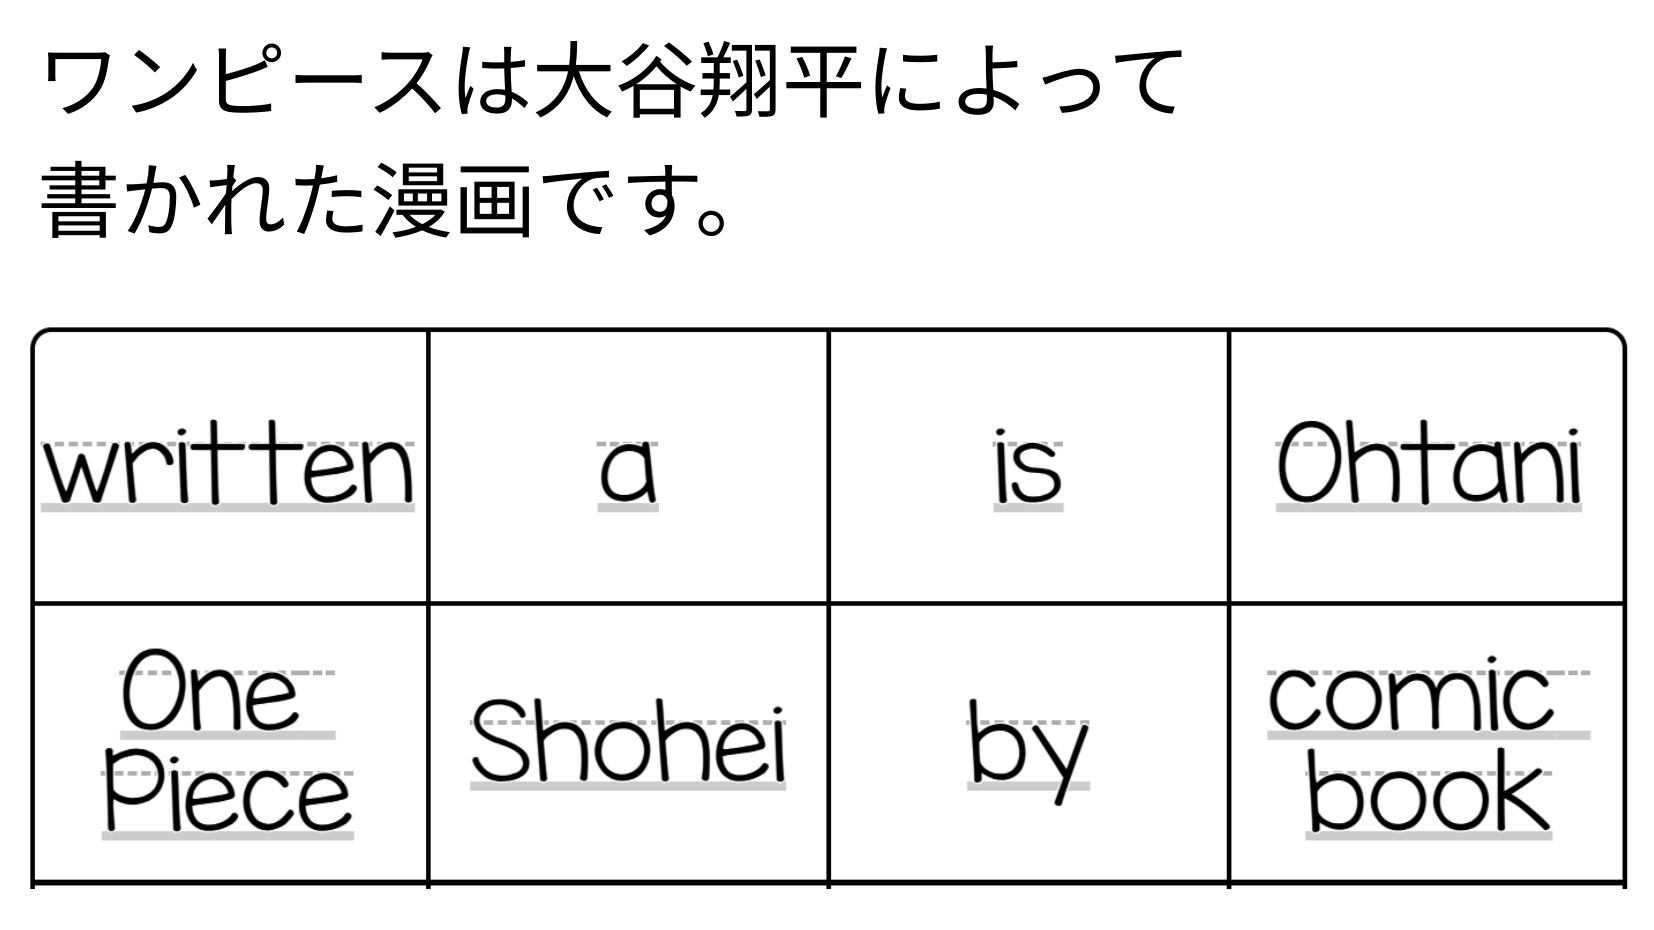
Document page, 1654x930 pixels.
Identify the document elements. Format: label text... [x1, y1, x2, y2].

picture [20, 324, 1633, 889]
title ワンピースは大谷翔平によって 書かれた漫画です。 [37, 19, 1612, 252]
